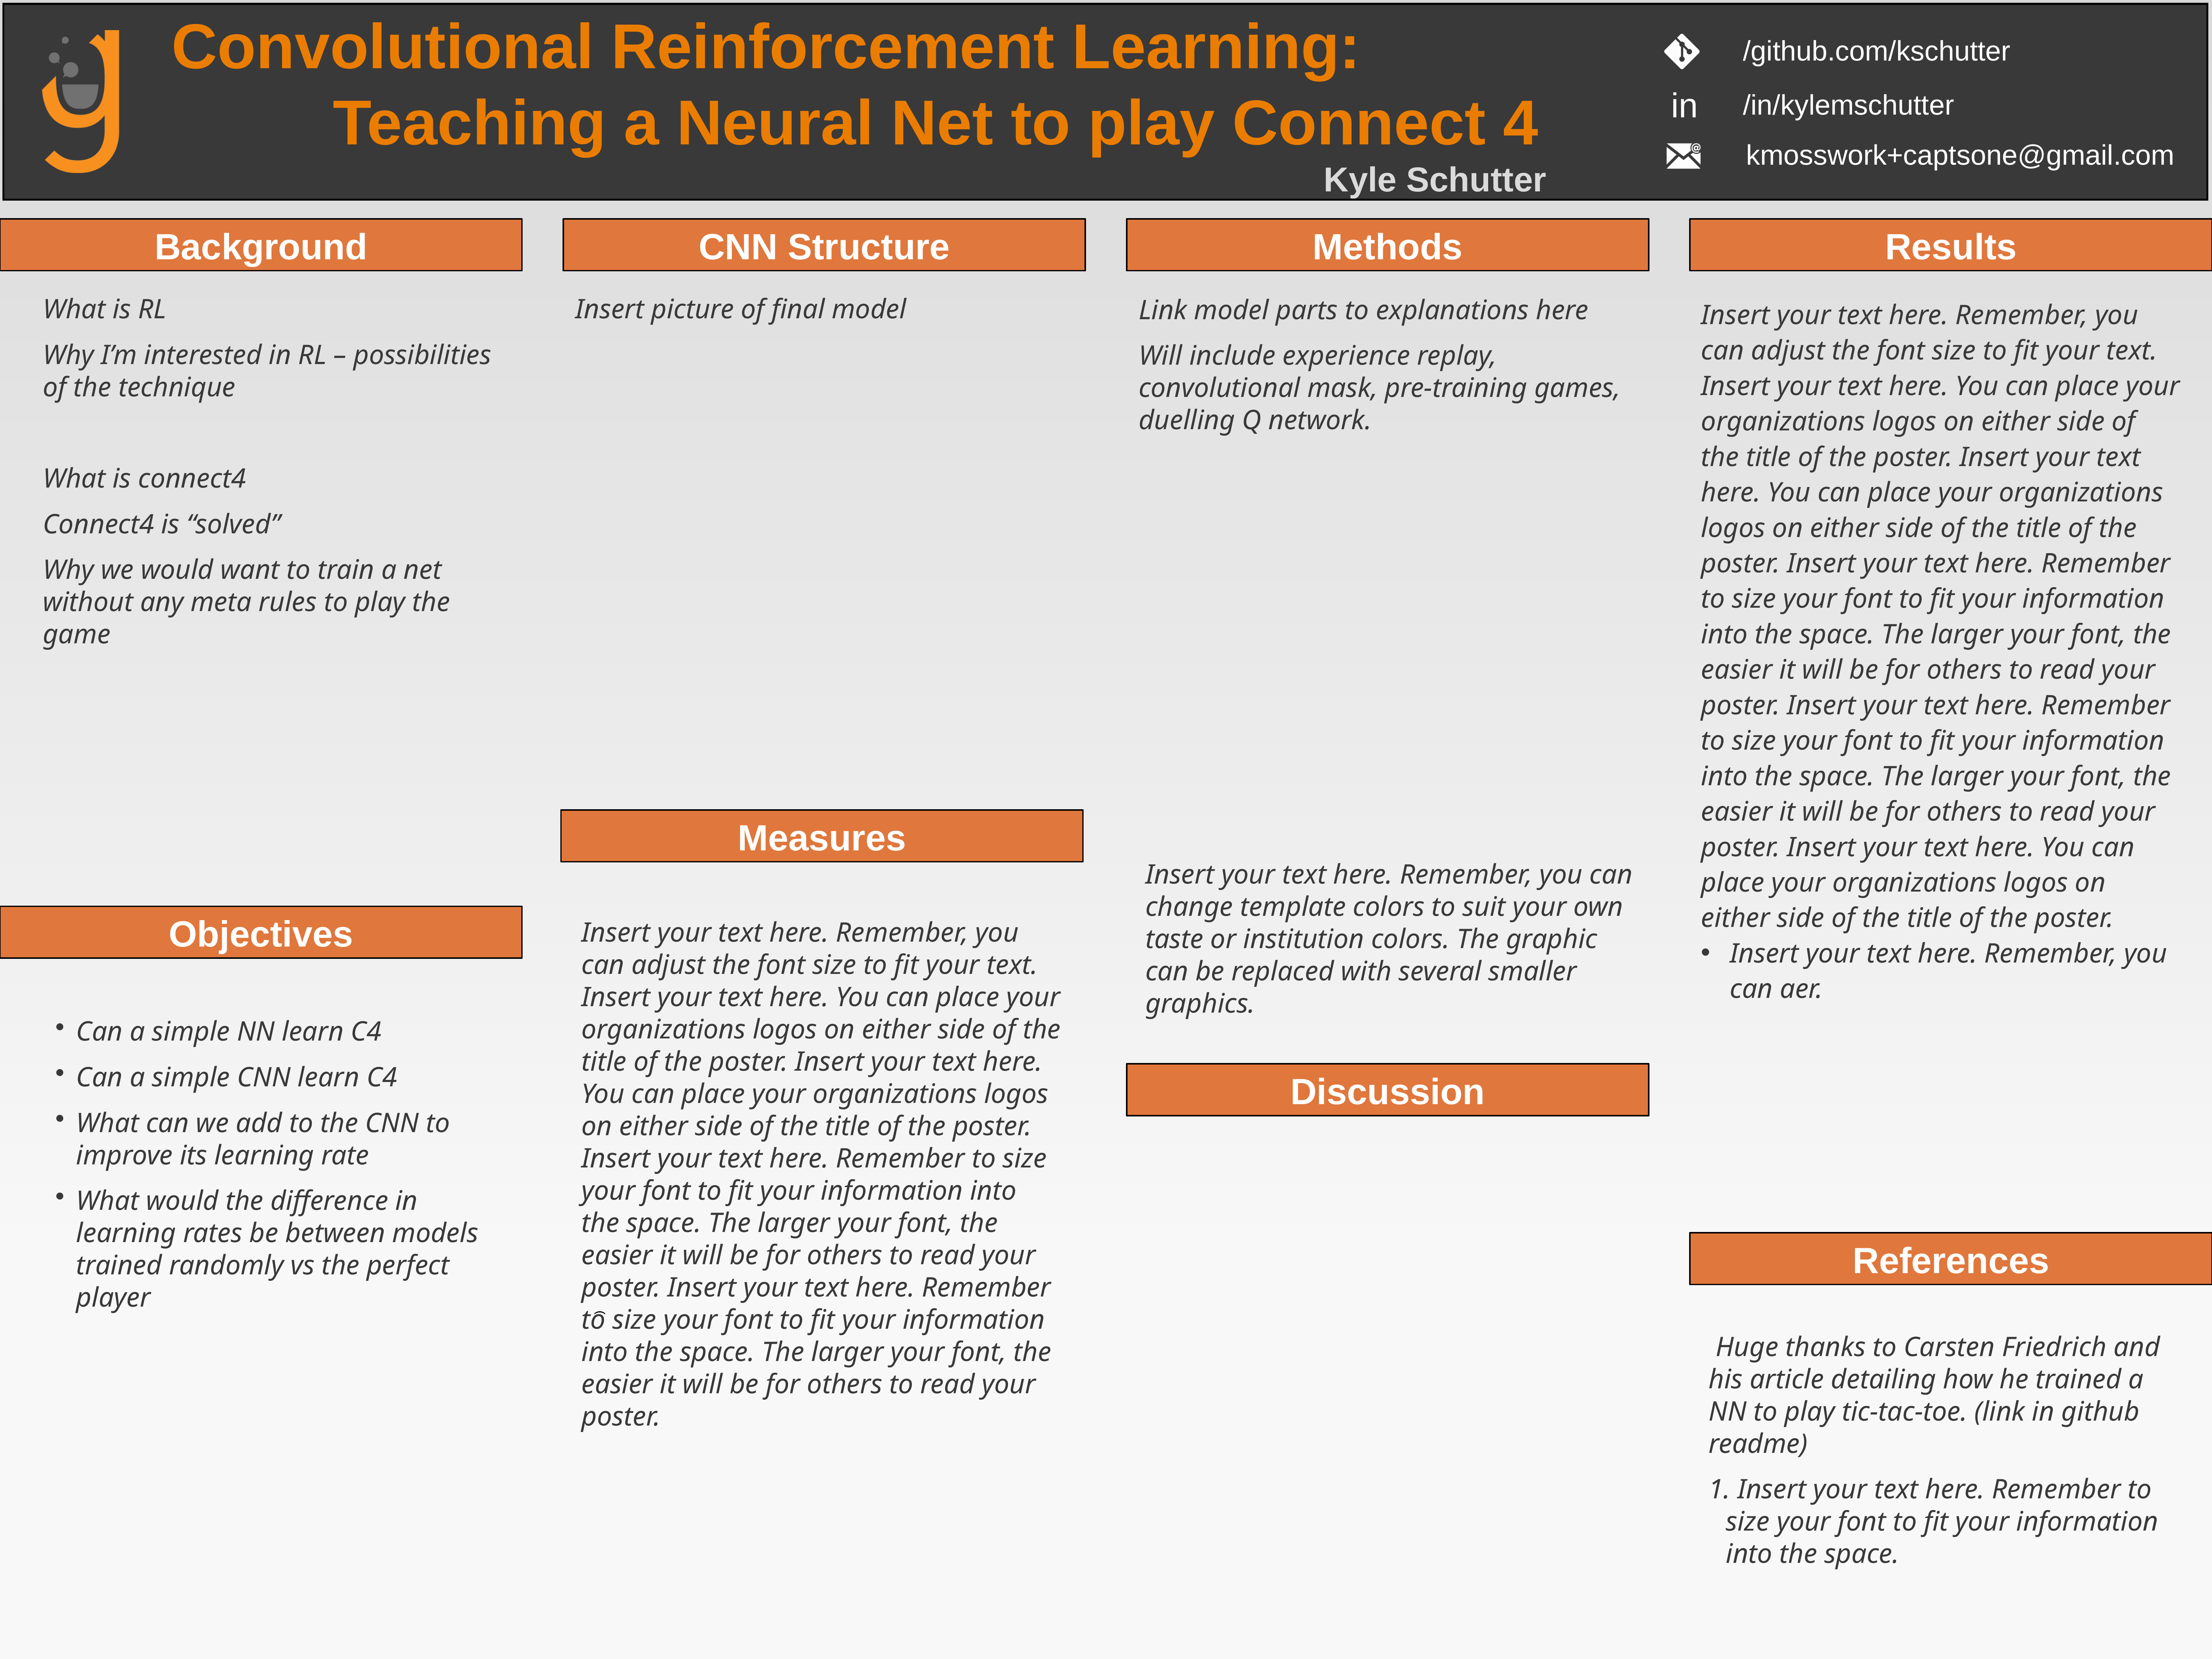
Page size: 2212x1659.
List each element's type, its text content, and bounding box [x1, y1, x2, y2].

text_box kmosswork+captsone@gmail.com [1741, 134, 2180, 173]
picture [1665, 142, 1701, 170]
text_box /in/kylemschutter [1738, 84, 1959, 123]
text_box Insert your text here. Remember, you can adjust the font size to fit your text. Insert your text here. You can place your organizations logos on either side of the title of the poster. Insert your text here. You can place your organizations logos on either side of the title of the poster. Insert your text here. Remember to size your font to fit your information into the space. The larger your font, the easier it will be for others to read your poster. Insert your text here. Remember to size your font to fit your information into the space. The larger your font, the easier it will be for others to read your poster. [577, 912, 1066, 1433]
text_box Huge thanks to Carsten Friedrich and his article detailing how he trained a NN to play tic-tac-toe. (link in github readme) Insert your text here. Remember to size your font to fit your information into the space. [1700, 1325, 2192, 1573]
text_box Results [1690, 219, 2212, 271]
text_box Objectives [0, 906, 522, 958]
text_box Convolutional Reinforcement Learning: Teaching a Neural Net to play Connect 4 Kyle Schutter [3, 4, 2207, 200]
text_box References [1690, 1233, 2212, 1285]
text_box Insert your text here. Remember, you can adjust the font size to fit your text. Insert your text here. You can place your organizations logos on either side of the title of the poster. Insert your text here. You can place your organizations logos on either side of the title of the poster. Insert your text here. Remember to size your font to fit your information into the space. The larger your font, the easier it will be for others to read your poster. Insert your text here. Remember to size your font to fit your information into the space. The larger your font, the easier it will be for others to read your poster. Insert your text here. You can place your organizations logos on either side of the title of the poster. Insert your text here. Remember, you can aer. [1696, 292, 2185, 1006]
text_box Methods [1127, 219, 1649, 271]
picture [42, 30, 119, 173]
text_box Background [0, 219, 522, 271]
text_box Measures [561, 810, 1083, 862]
text_box in [1666, 80, 1732, 127]
text_box Can a simple NN learn C4 Can a simple CNN learn C4 What can we add to the CNN to improve its learning rate What would the difference in learning rates be between models trained randomly vs the perfect player [3, 964, 505, 1317]
text_box Insert your text here. Remember, you can change template colors to suit your own taste or institution colors. The graphic can be replaced with several smaller graphics. [1136, 852, 1649, 968]
text_box Discussion [1127, 1064, 1649, 1116]
text_box CNN Structure [563, 219, 1085, 271]
text_box Link model parts to explanations here Will include experience replay, convolutional mask, pre-training games, duelling Q network. [1130, 288, 1652, 439]
text_box Insert picture of final model [568, 288, 1075, 327]
picture [1664, 34, 1700, 69]
text_box What is RL Why I’m interested in RL – possibilities of the technique What is connect4 Connect4 is “solved” Why we would want to train a net without any meta rules to play the game [36, 288, 512, 653]
text_box /github.com/kschutter [1738, 30, 2016, 69]
